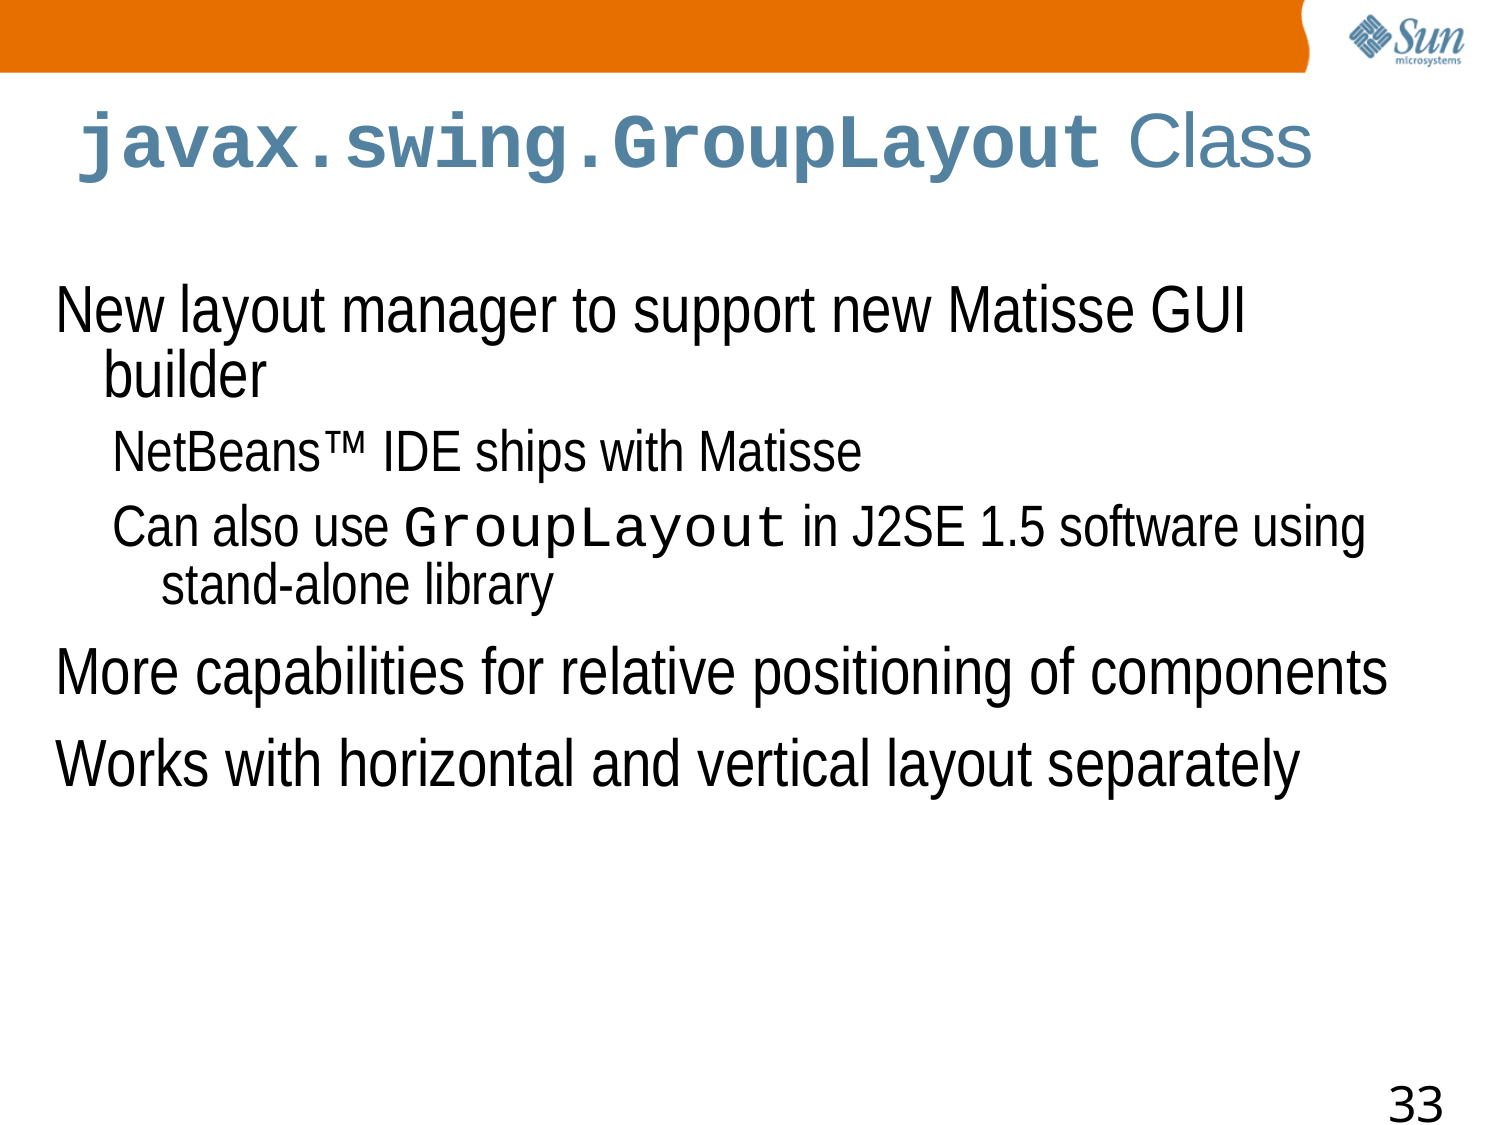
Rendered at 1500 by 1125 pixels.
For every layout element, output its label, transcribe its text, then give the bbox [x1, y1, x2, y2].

picture [0, 0, 1500, 75]
list New layout manager to support new Matisse GUI builder NetBeans™ IDE ships with Matisse Can also use GroupLayout in J2SE 1.5 software using stand-alone library More capabilities for relative positioning of components Works with horizontal and vertical layout separately [35, 280, 1405, 1125]
title javax.swing.GroupLayout Class [75, 101, 1437, 293]
